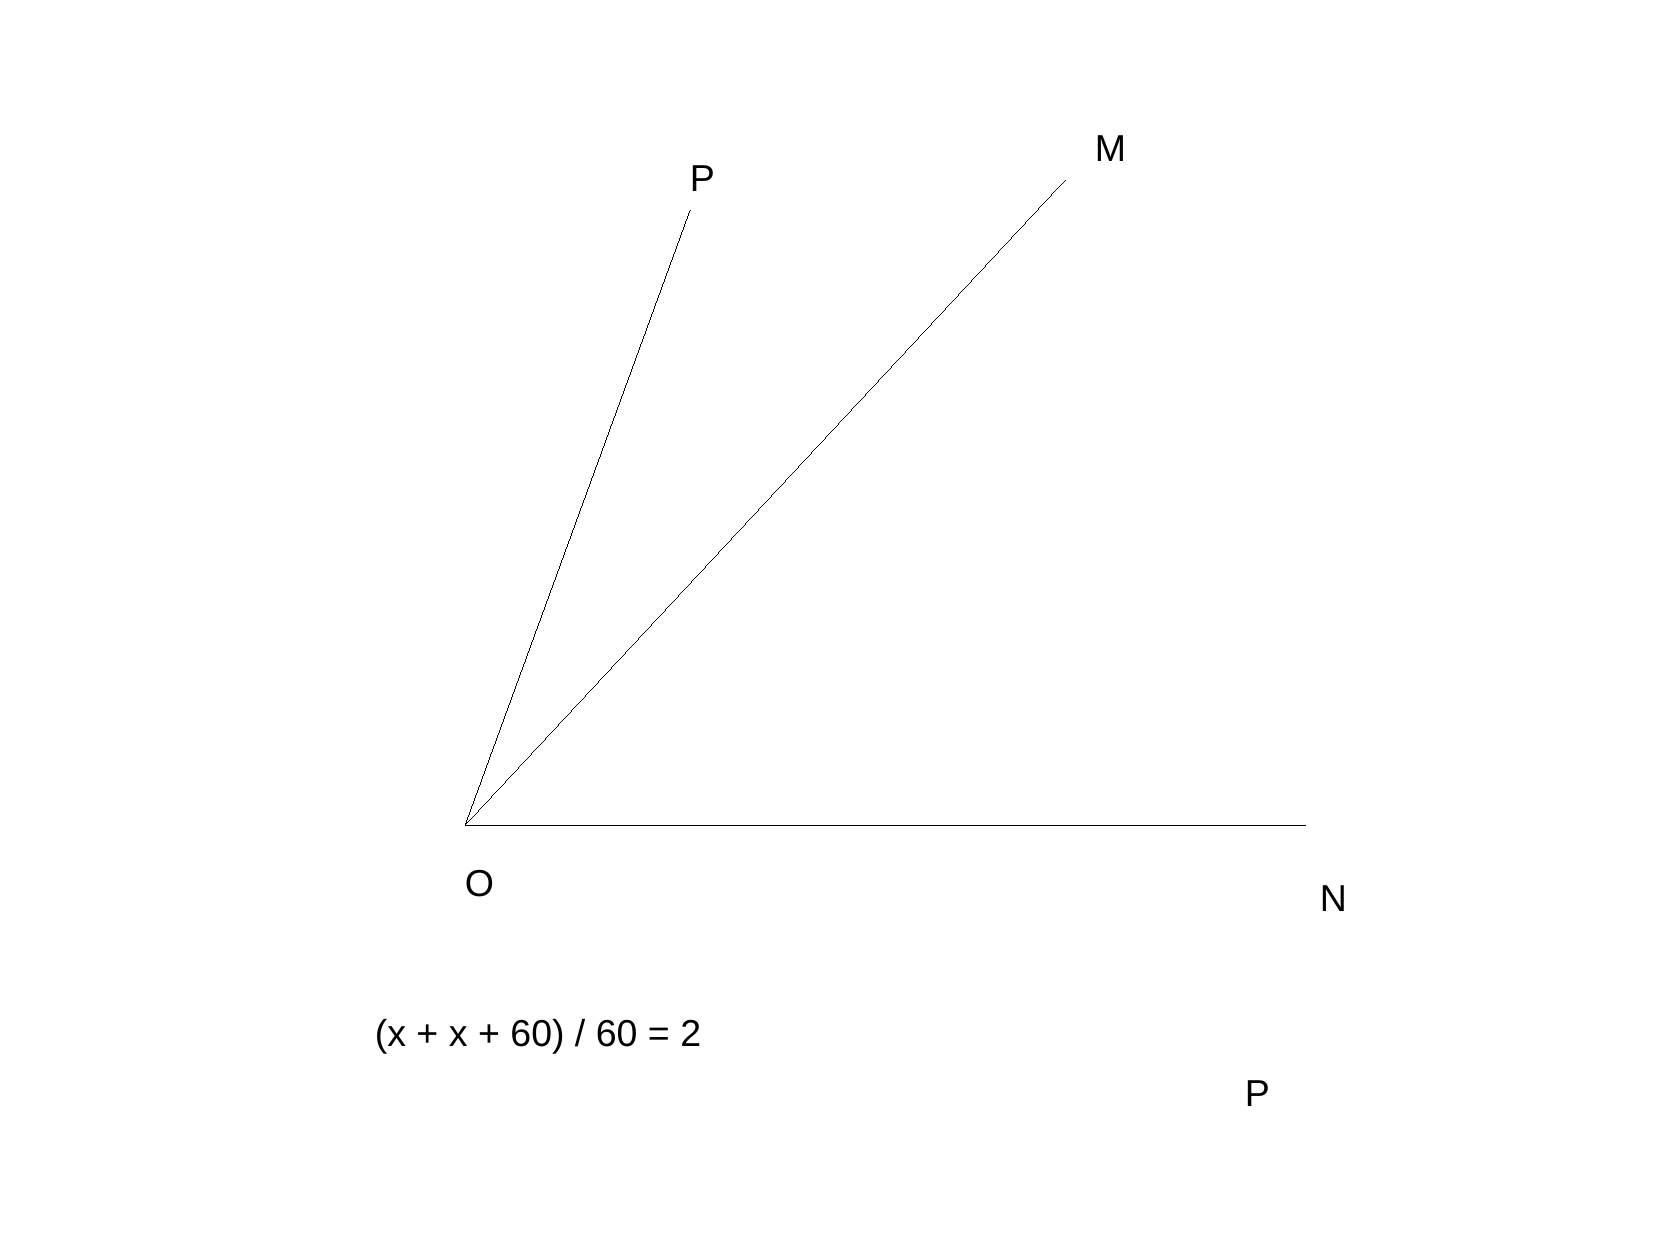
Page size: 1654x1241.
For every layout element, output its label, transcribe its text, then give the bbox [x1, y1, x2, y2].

text_box N [1305, 870, 1362, 969]
text_box (x + x + 60) / 60 = 2 [360, 1005, 716, 1062]
text_box O [450, 855, 509, 954]
text_box P [1230, 1065, 1285, 1164]
text_box M [1080, 120, 1141, 219]
text_box P [675, 149, 730, 249]
